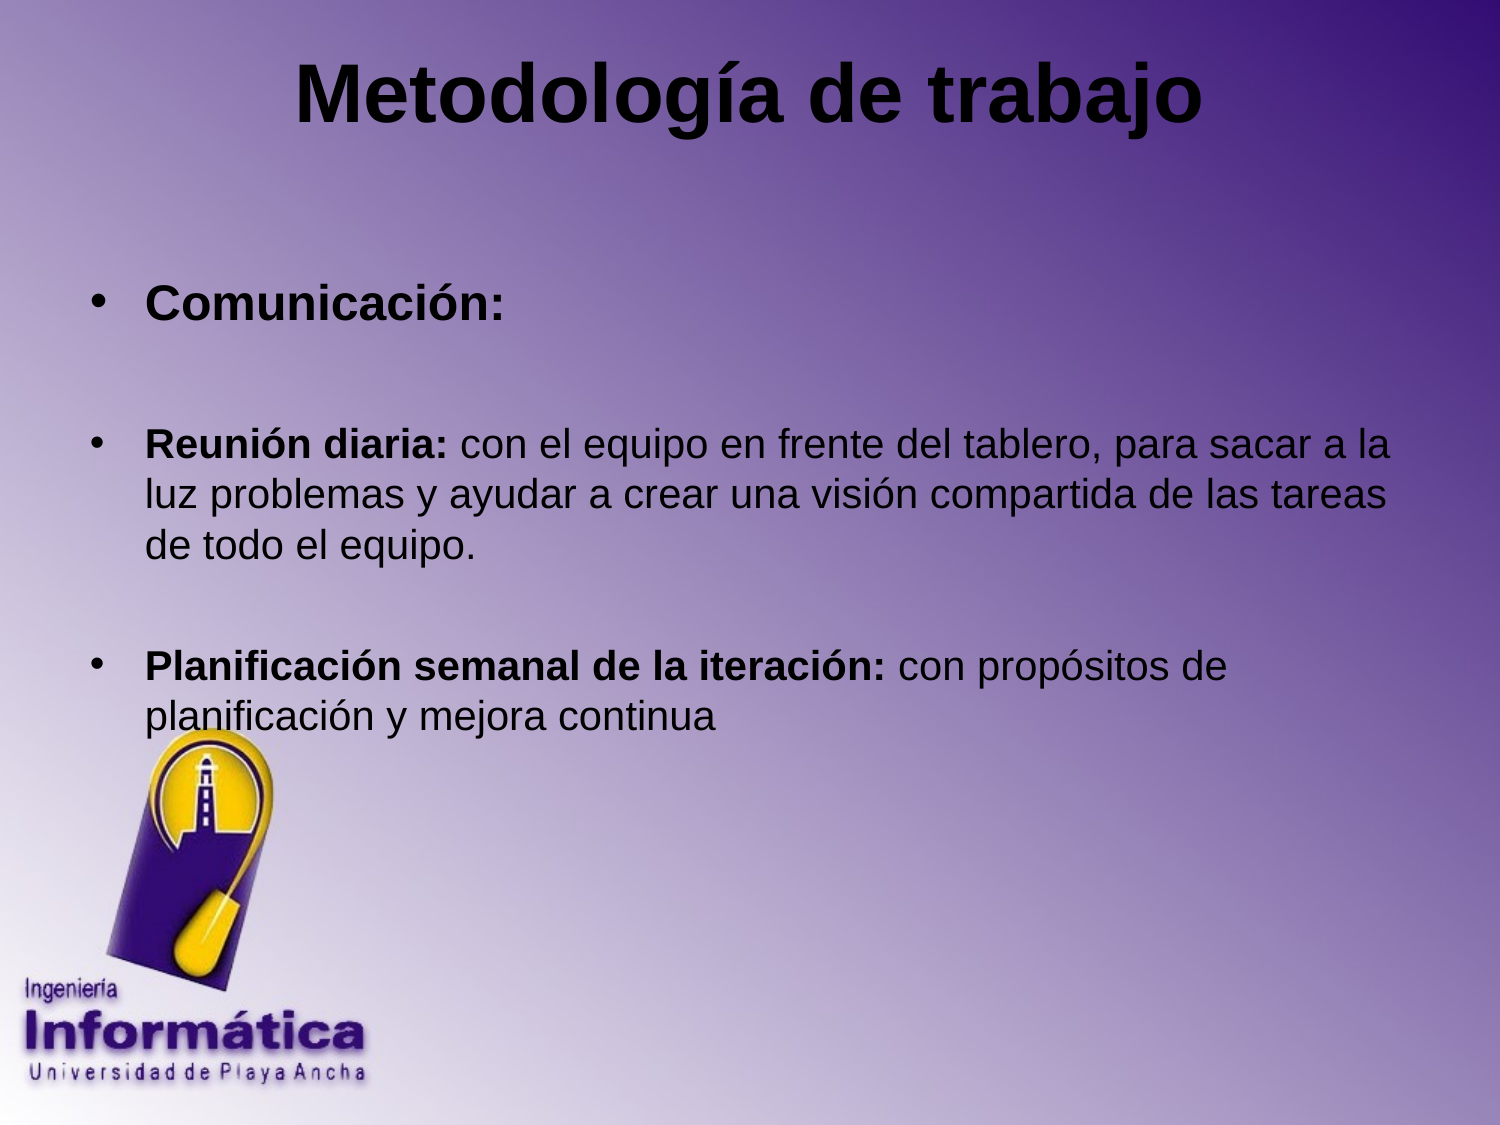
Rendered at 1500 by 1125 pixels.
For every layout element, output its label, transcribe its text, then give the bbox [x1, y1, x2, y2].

picture [0, 0, 1500, 1125]
list Comunicación: Reunión diaria: con el equipo en frente del tablero, para sacar a la luz problemas y ayudar a crear una visión compartida de las tareas de todo el equipo. Planificación semanal de la iteración: con propósitos de planificación y mejora continua [75, 262, 1426, 1005]
title Metodología de trabajo [75, 31, 1426, 247]
